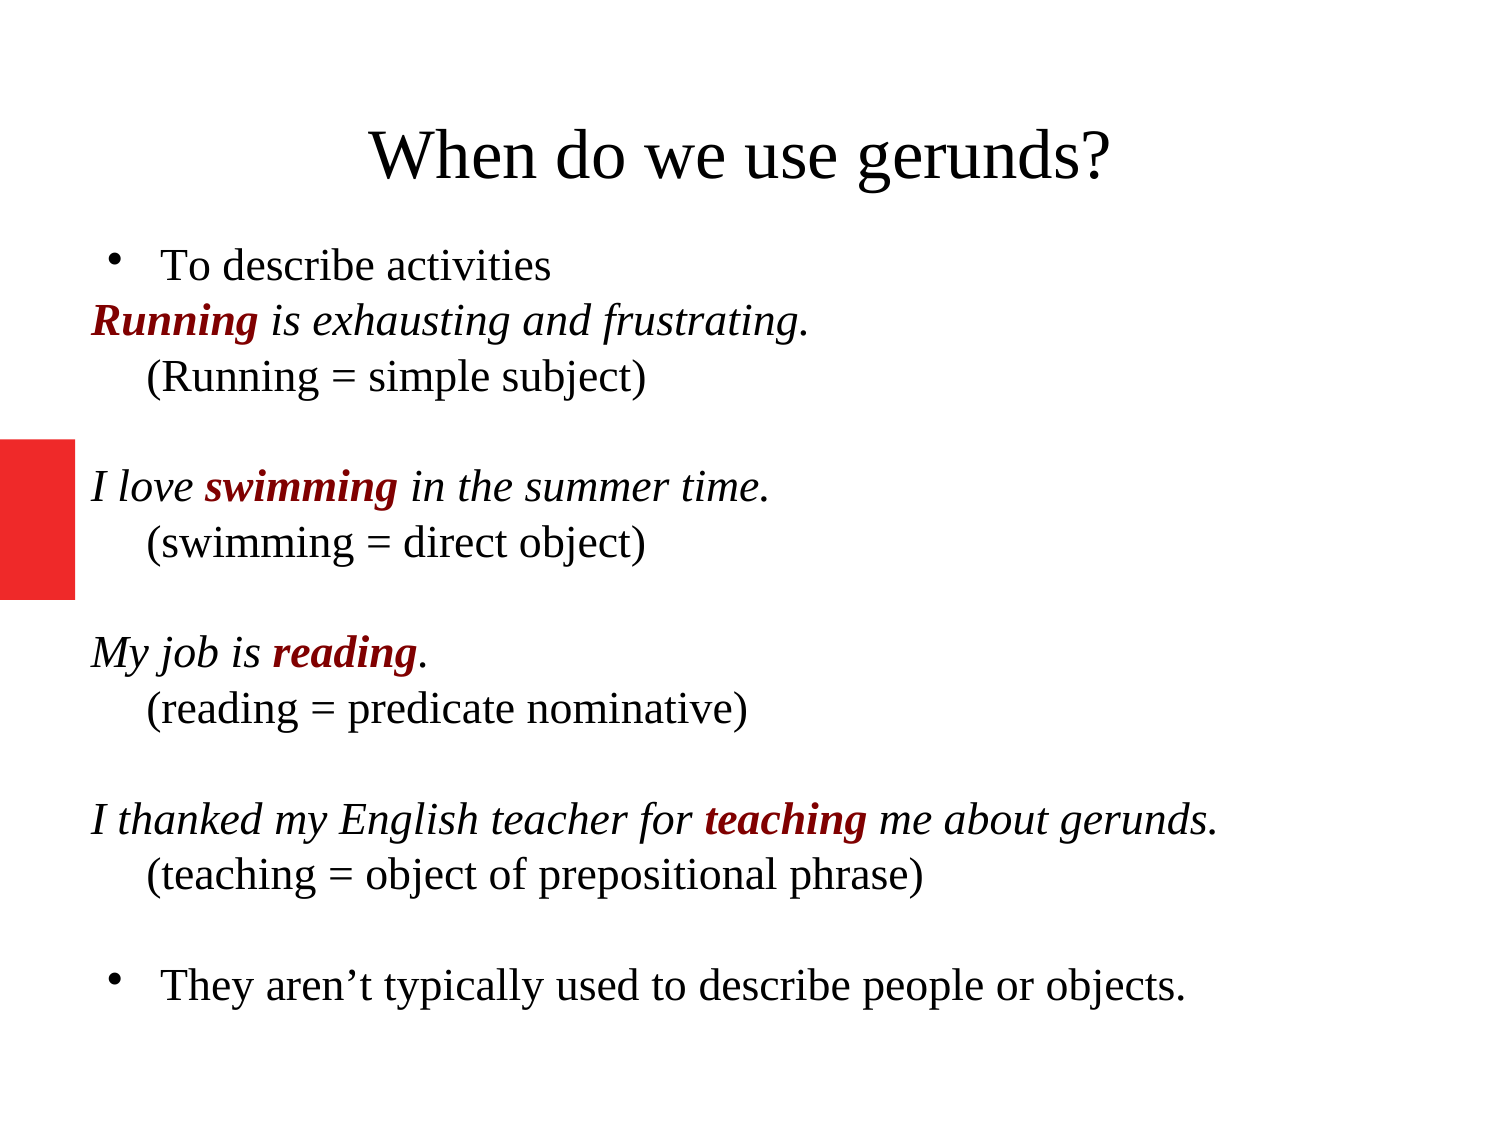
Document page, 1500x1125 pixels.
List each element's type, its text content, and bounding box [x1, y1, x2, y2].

text_box To describe activities Running is exhausting and frustrating. (Running = simple subject) I love swimming in the summer time. (swimming = direct object) My job is reading. (reading = predicate nominative) I thanked my English teacher for teaching me about gerunds. (teaching = object of prepositional phrase) They aren’t typically used to describe people or objects. [75, 237, 1426, 1063]
text_box When do we use gerunds? [75, 62, 1426, 237]
